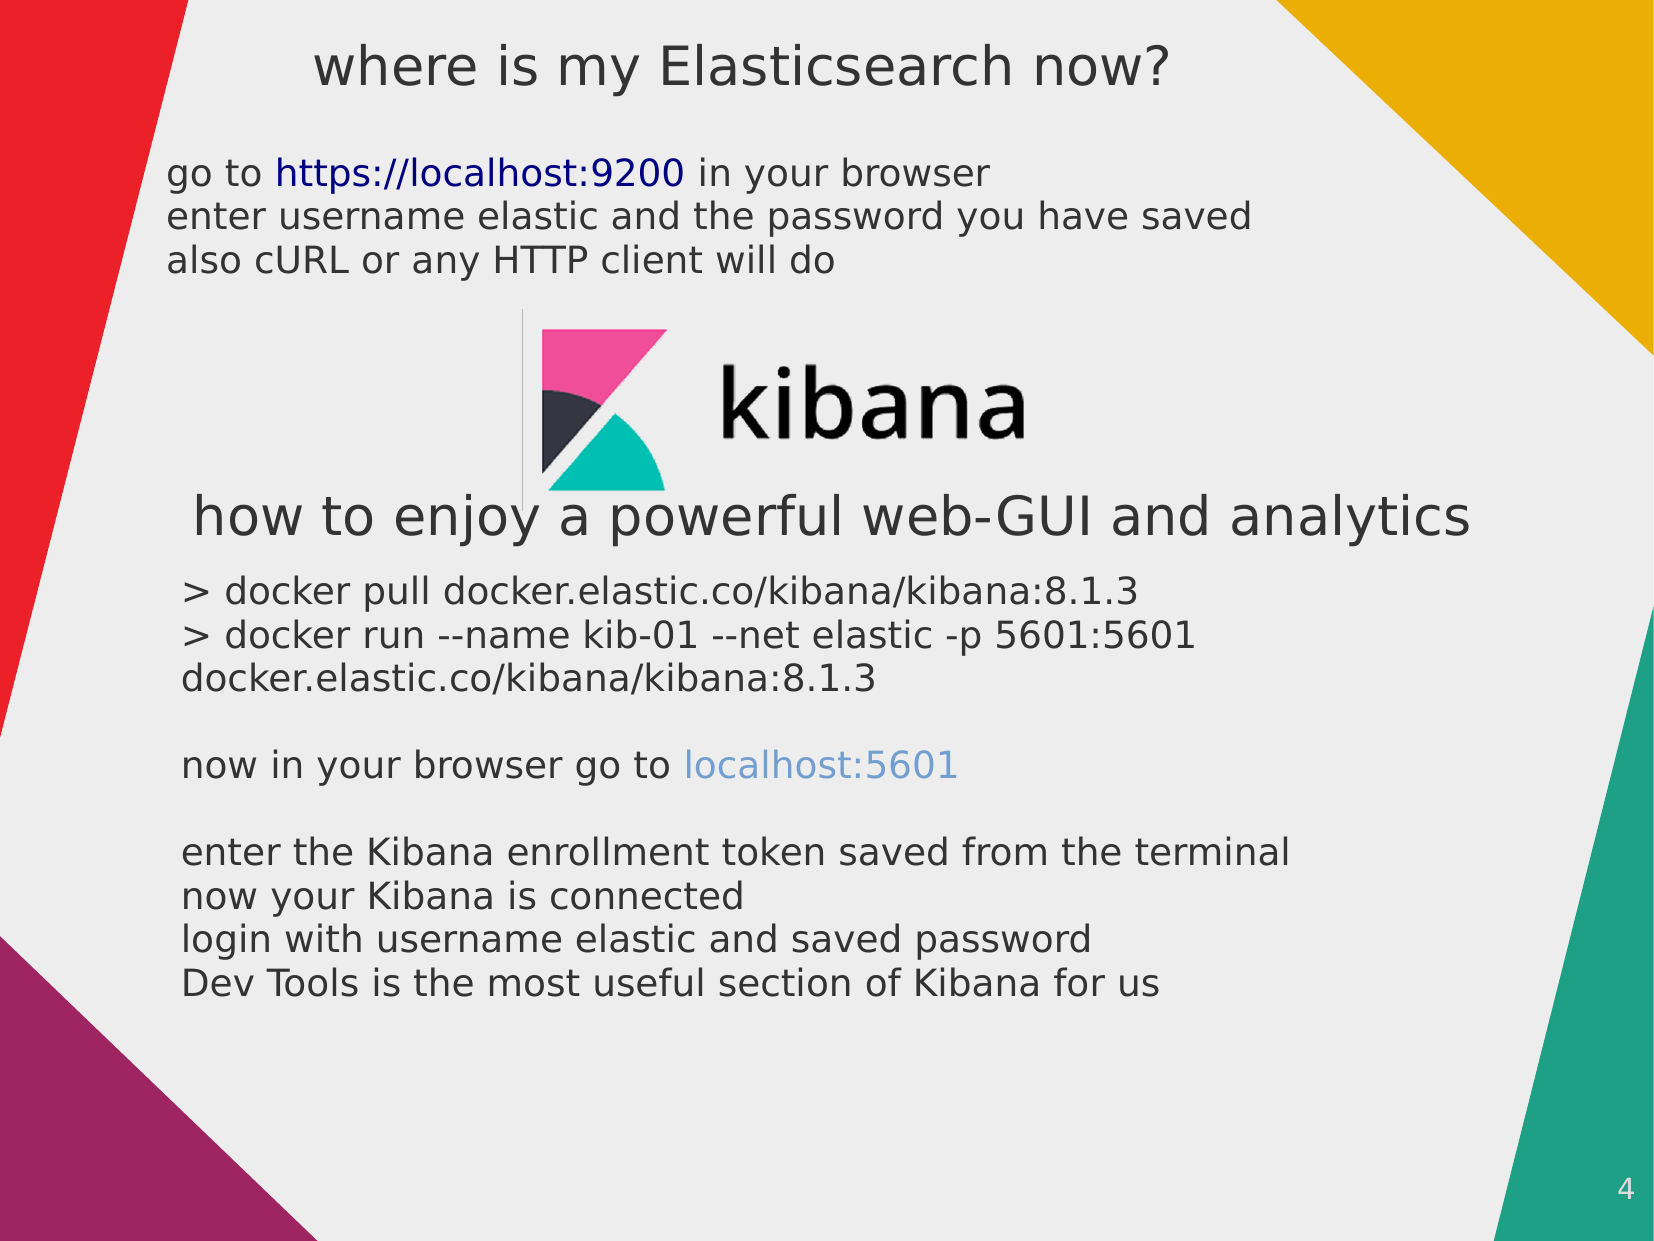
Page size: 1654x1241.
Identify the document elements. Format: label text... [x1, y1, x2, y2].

title where is my Elasticsearch now? [31, 0, 1456, 166]
title how to enjoy a powerful web-GUI and analytics [121, 418, 1546, 616]
title go to https://localhost:9200 in your browser enter username elastic and the password you have saved also cURL or any HTTP client will do [166, 118, 1591, 316]
title > docker pull docker.elastic.co/kibana/kibana:8.1.3 > docker run --name kib-01 --net elastic -p 5601:5601 docker.elastic.co/kibana/kibana:8.1.3 now in your browser go to localhost:5601 enter the Kibana enrollment token saved from the terminal now your Kibana is connected login with username elastic and saved password Dev Tools is the most useful section of Kibana for us [145, 570, 1654, 1036]
picture [375, 224, 1192, 596]
